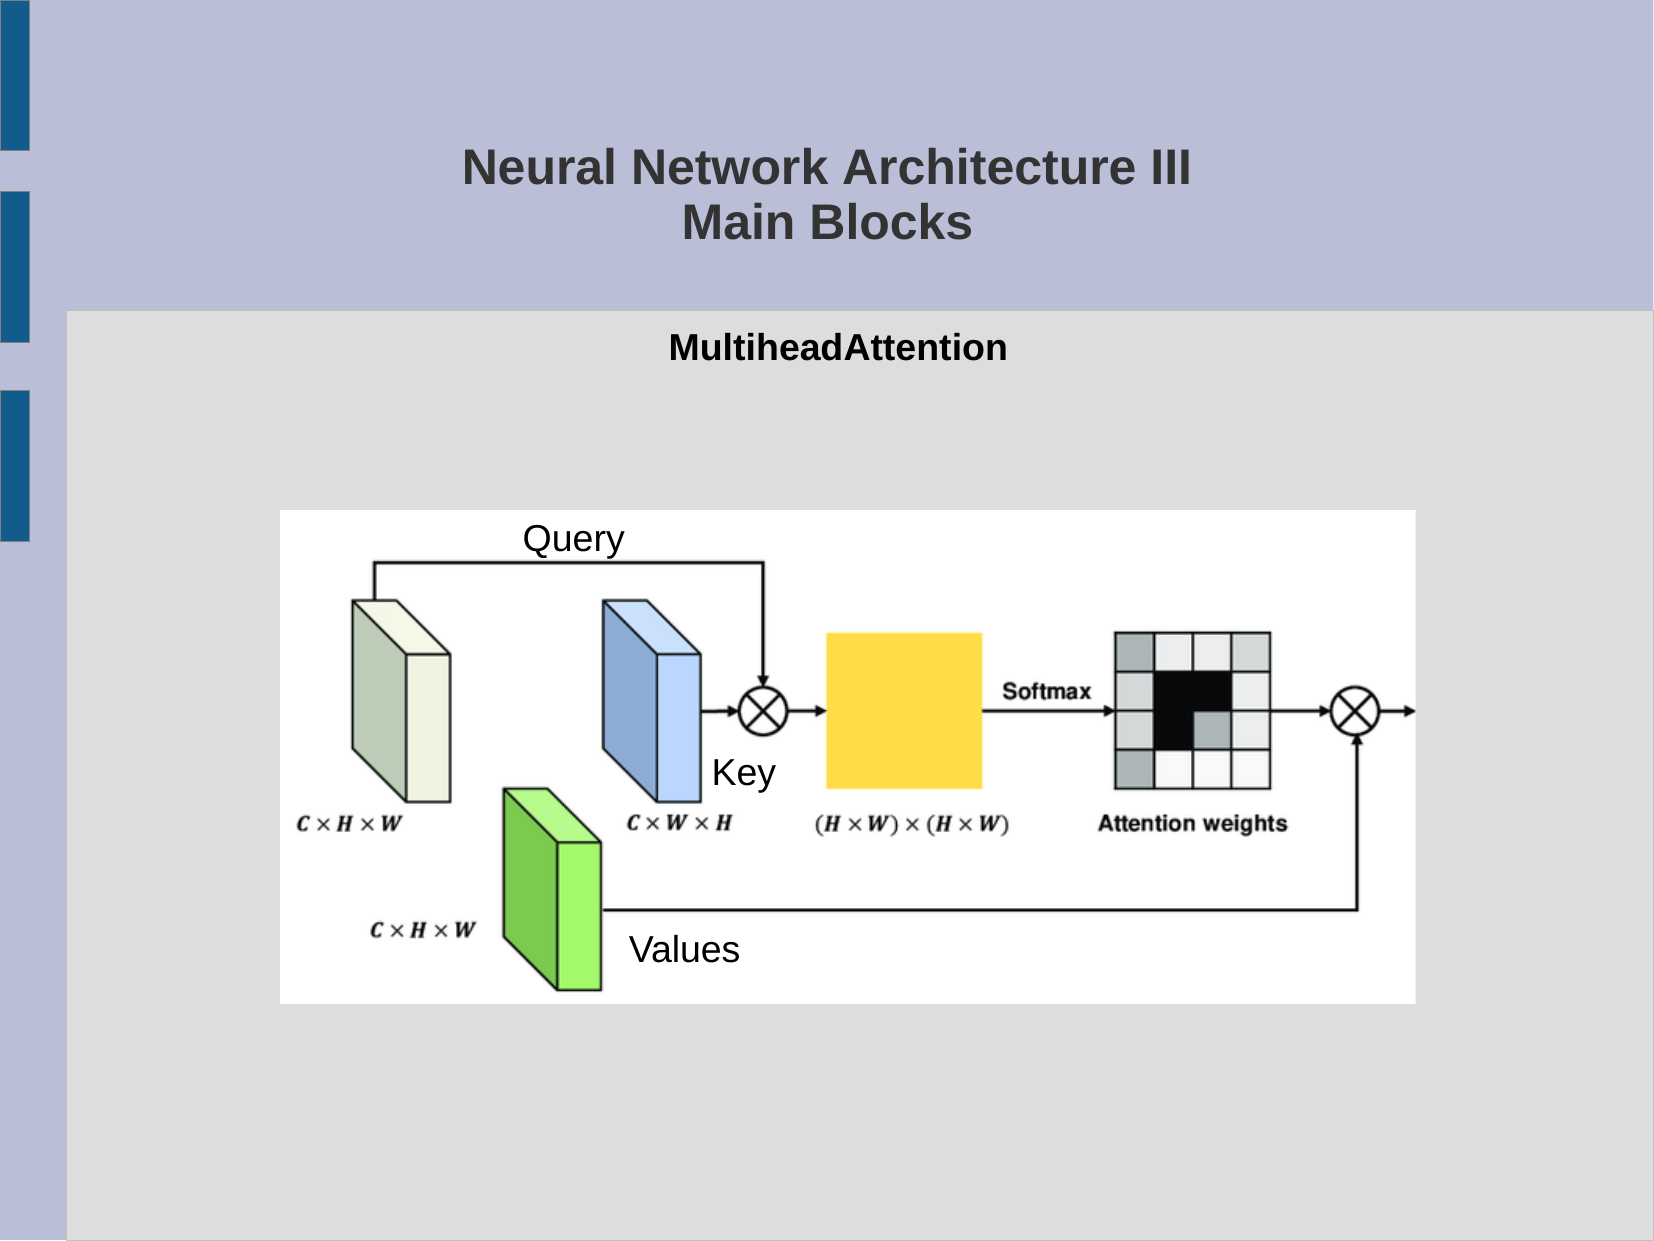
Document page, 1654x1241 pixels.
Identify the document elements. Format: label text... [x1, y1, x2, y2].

picture [280, 510, 1416, 1004]
text_box Values [614, 921, 756, 979]
text_box [496, 510, 507, 556]
title Neural Network Architecture III Main Blocks [121, 91, 1534, 299]
text_box MultiheadAttention [425, 318, 1252, 377]
text_box Query [507, 510, 650, 568]
text_box Key [696, 744, 792, 804]
